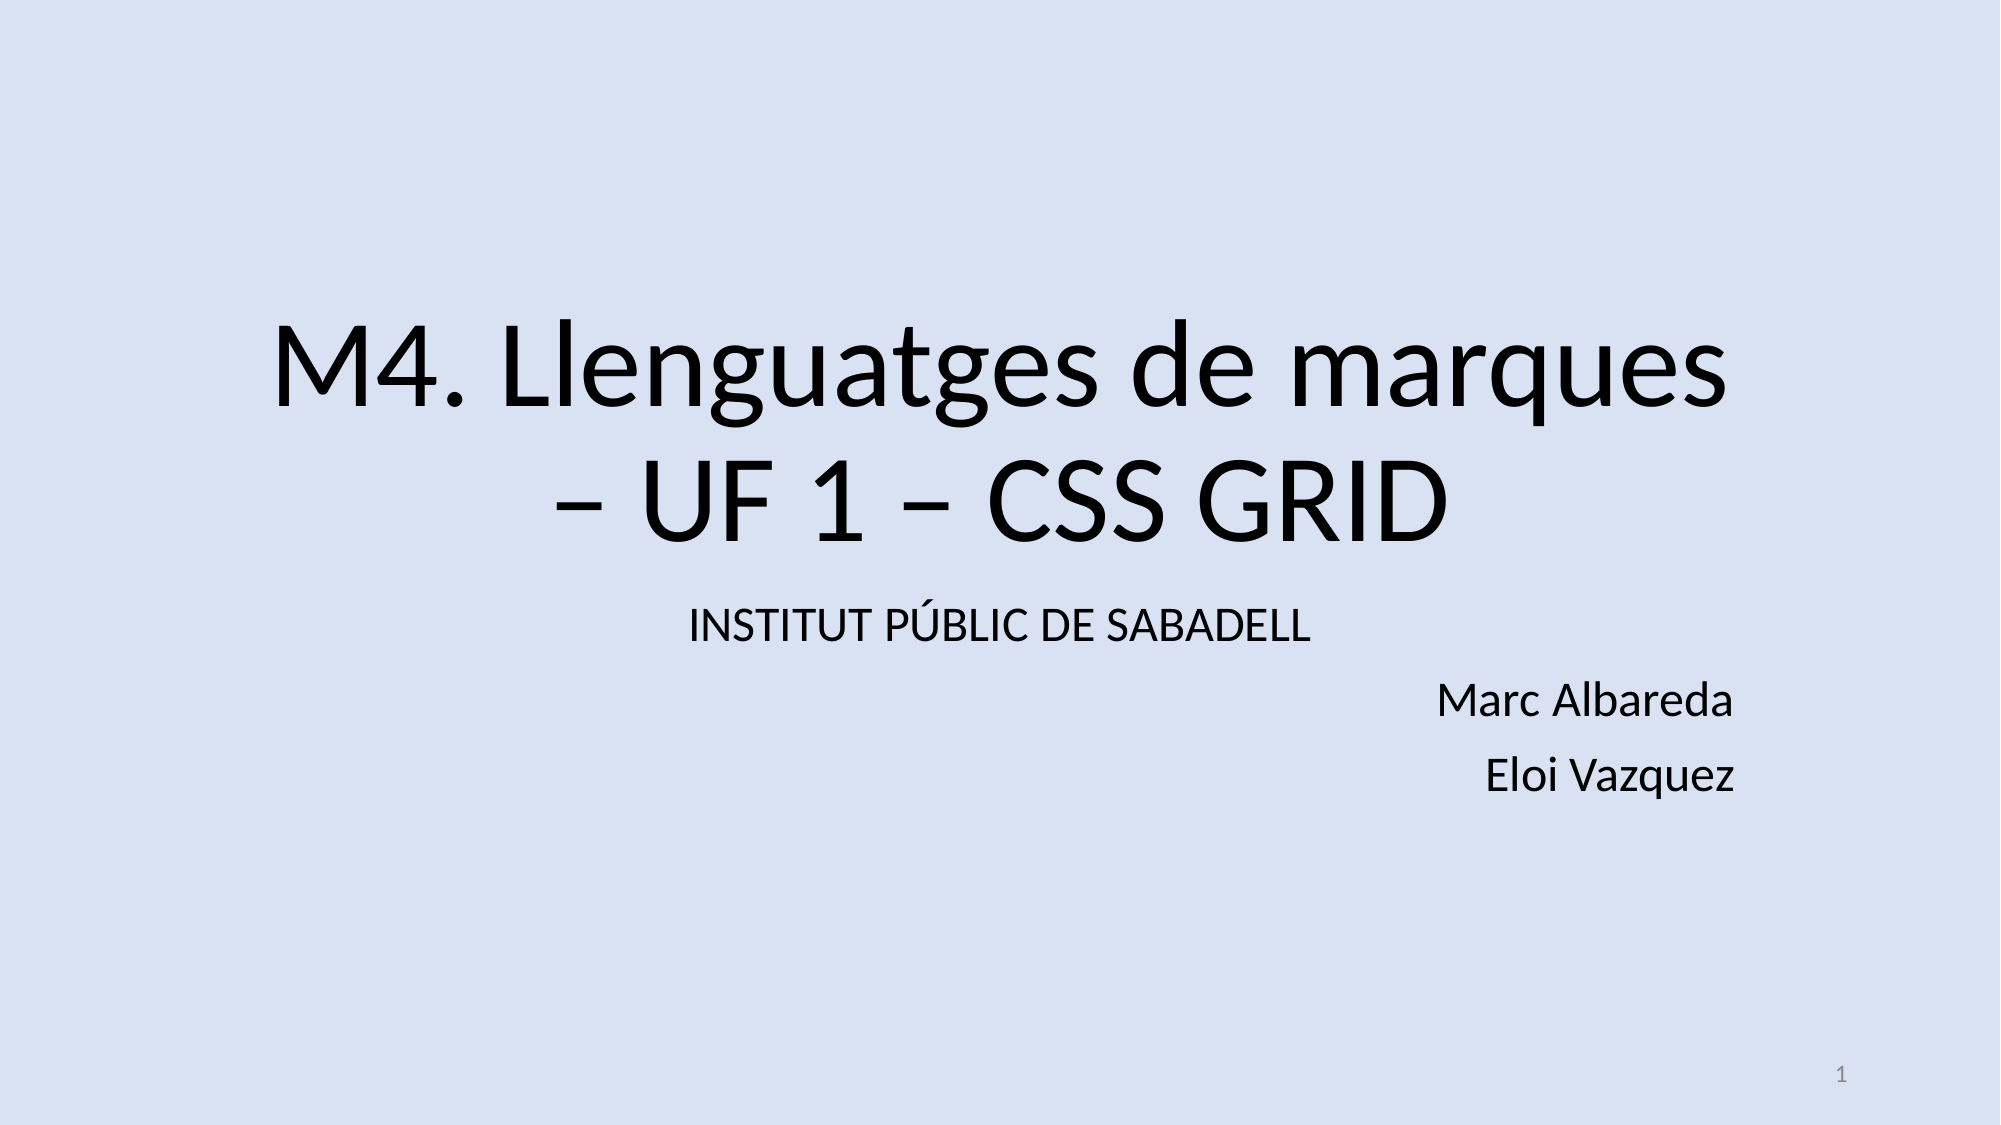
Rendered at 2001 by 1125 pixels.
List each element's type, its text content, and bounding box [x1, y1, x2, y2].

subtitle INSTITUT PÚBLIC DE SABADELL Marc Albareda Eloi Vazquez [249, 590, 1750, 863]
slide_number <number> [1412, 1042, 1863, 1103]
title M4. Llenguatges de marques – UF 1 – CSS GRID [249, 184, 1750, 576]
